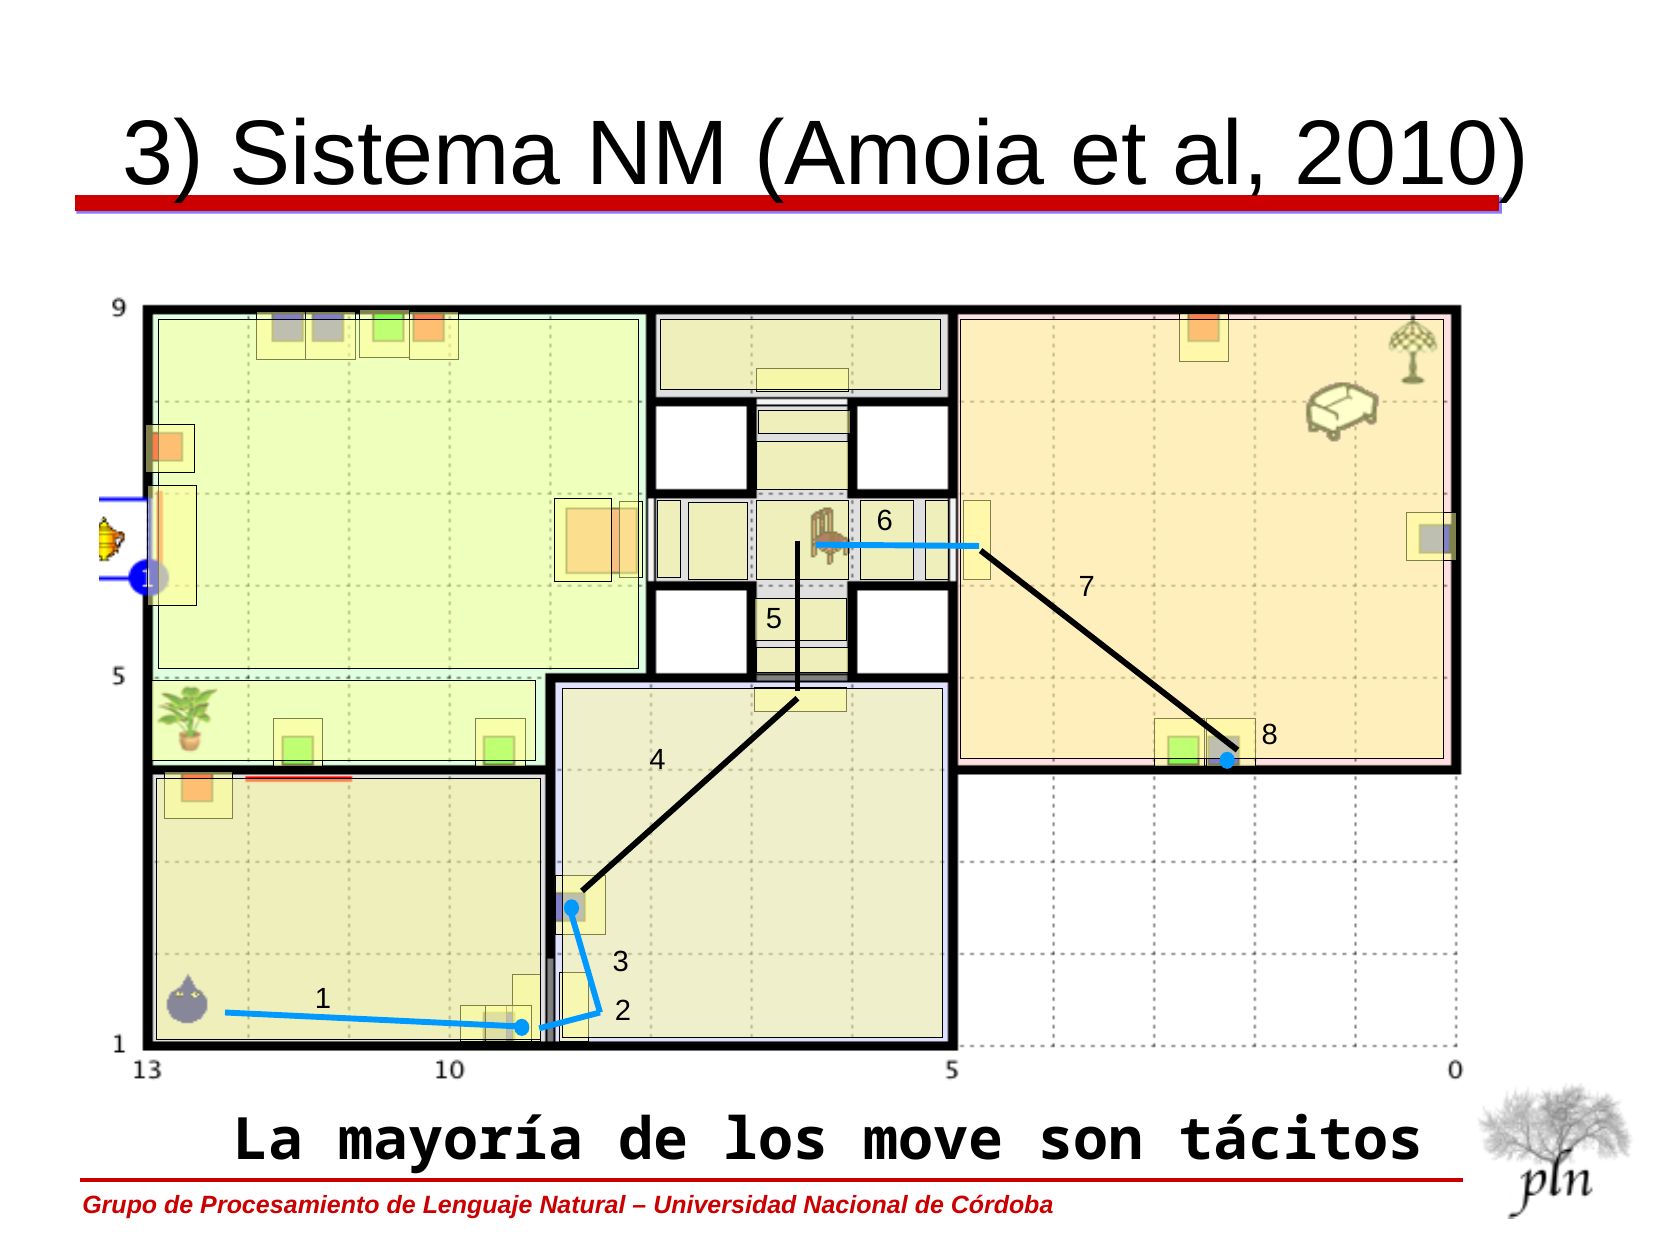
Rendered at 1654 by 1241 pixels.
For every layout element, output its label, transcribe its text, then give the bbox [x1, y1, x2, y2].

text_box [800, 647, 849, 673]
text_box [151, 680, 536, 767]
text_box [688, 502, 748, 580]
text_box 8 [1246, 710, 1309, 758]
text_box [145, 309, 643, 669]
text_box [756, 647, 795, 673]
text_box [657, 500, 681, 578]
text_box [960, 313, 1457, 769]
text_box [925, 500, 949, 542]
text_box 7 [1063, 562, 1126, 611]
text_box 1 [300, 975, 362, 1023]
title 3) Sistema NM (Amoia et al, 2010) [82, 56, 1571, 250]
text_box [555, 687, 943, 1042]
text_box 4 [634, 735, 696, 784]
text_box [660, 319, 941, 392]
picture [99, 265, 1635, 1219]
text_box [860, 548, 914, 580]
text_box [756, 500, 849, 580]
text_box [813, 598, 847, 641]
text_box La mayoría de los move son tácitos [119, 1089, 1538, 1173]
text_box 2 [600, 986, 729, 1034]
text_box 3 [597, 937, 676, 1013]
text_box [758, 410, 851, 434]
text_box [156, 771, 541, 1042]
text_box 6 [861, 496, 924, 545]
text_box [756, 441, 849, 490]
text_box 5 [751, 594, 813, 642]
text_box [925, 549, 949, 580]
